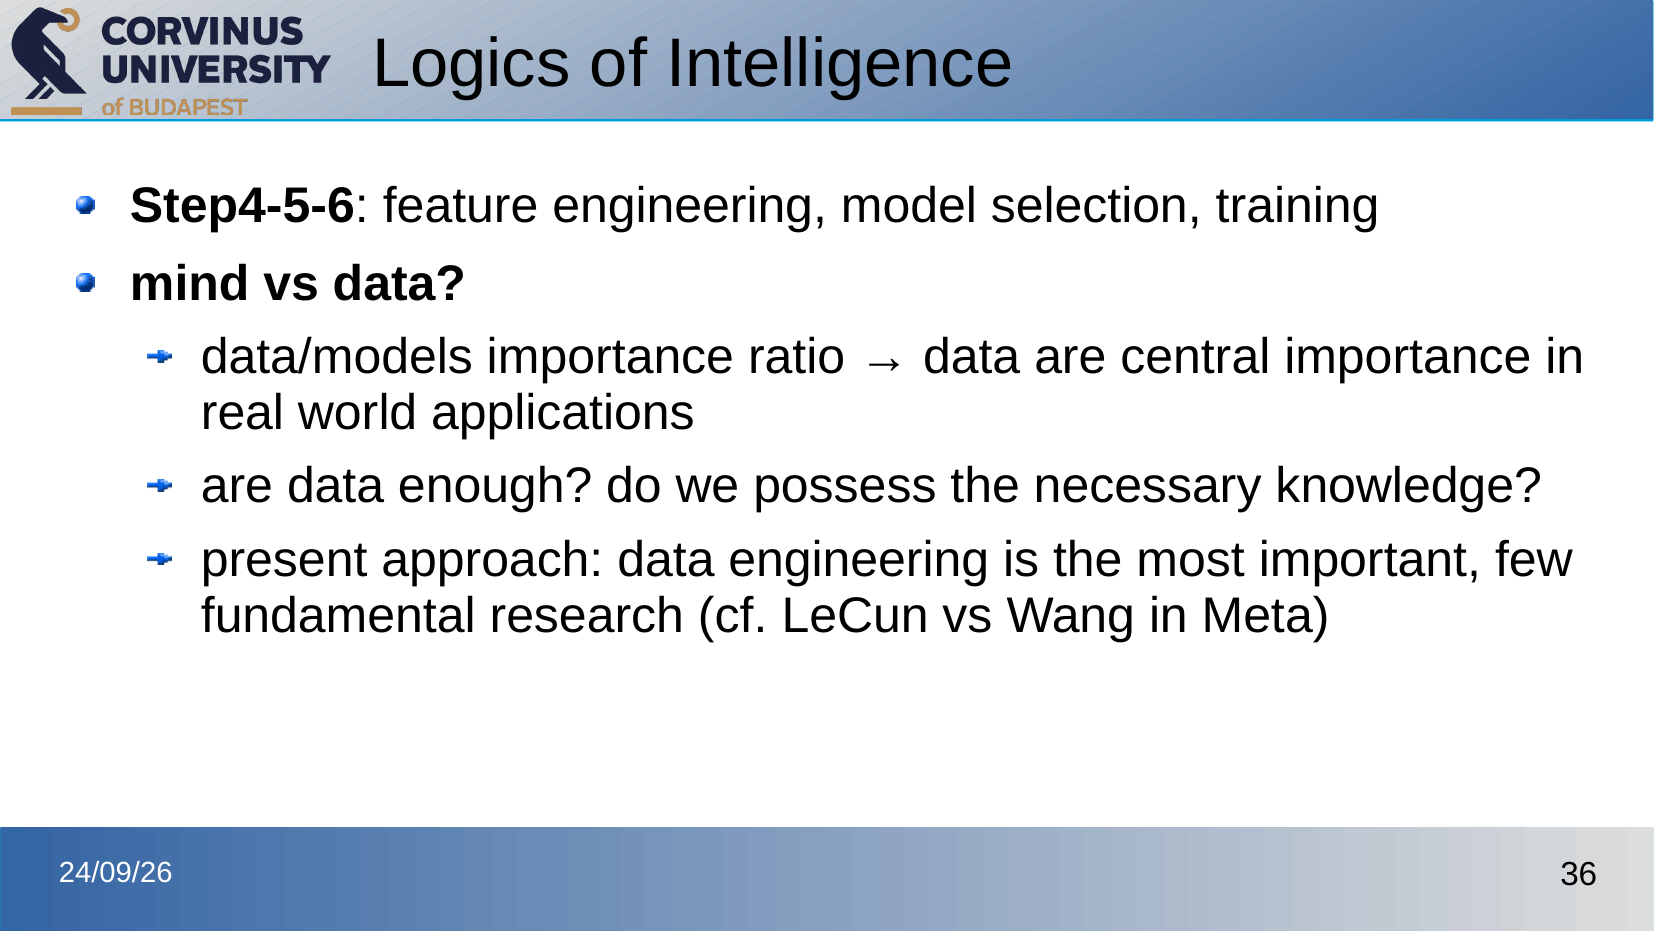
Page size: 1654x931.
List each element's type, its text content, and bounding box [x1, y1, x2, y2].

title Logics of Intelligence [372, 23, 1625, 103]
picture [11, 7, 331, 115]
list Step4-5-6: feature engineering, model selection, training mind vs data? data/models importance ratio → data are central importance in real world applications are data enough? do we possess the necessary knowledge? present approach: data engineering is the most important, few fundamental research (cf. LeCun vs Wang in Meta) [59, 177, 1595, 768]
